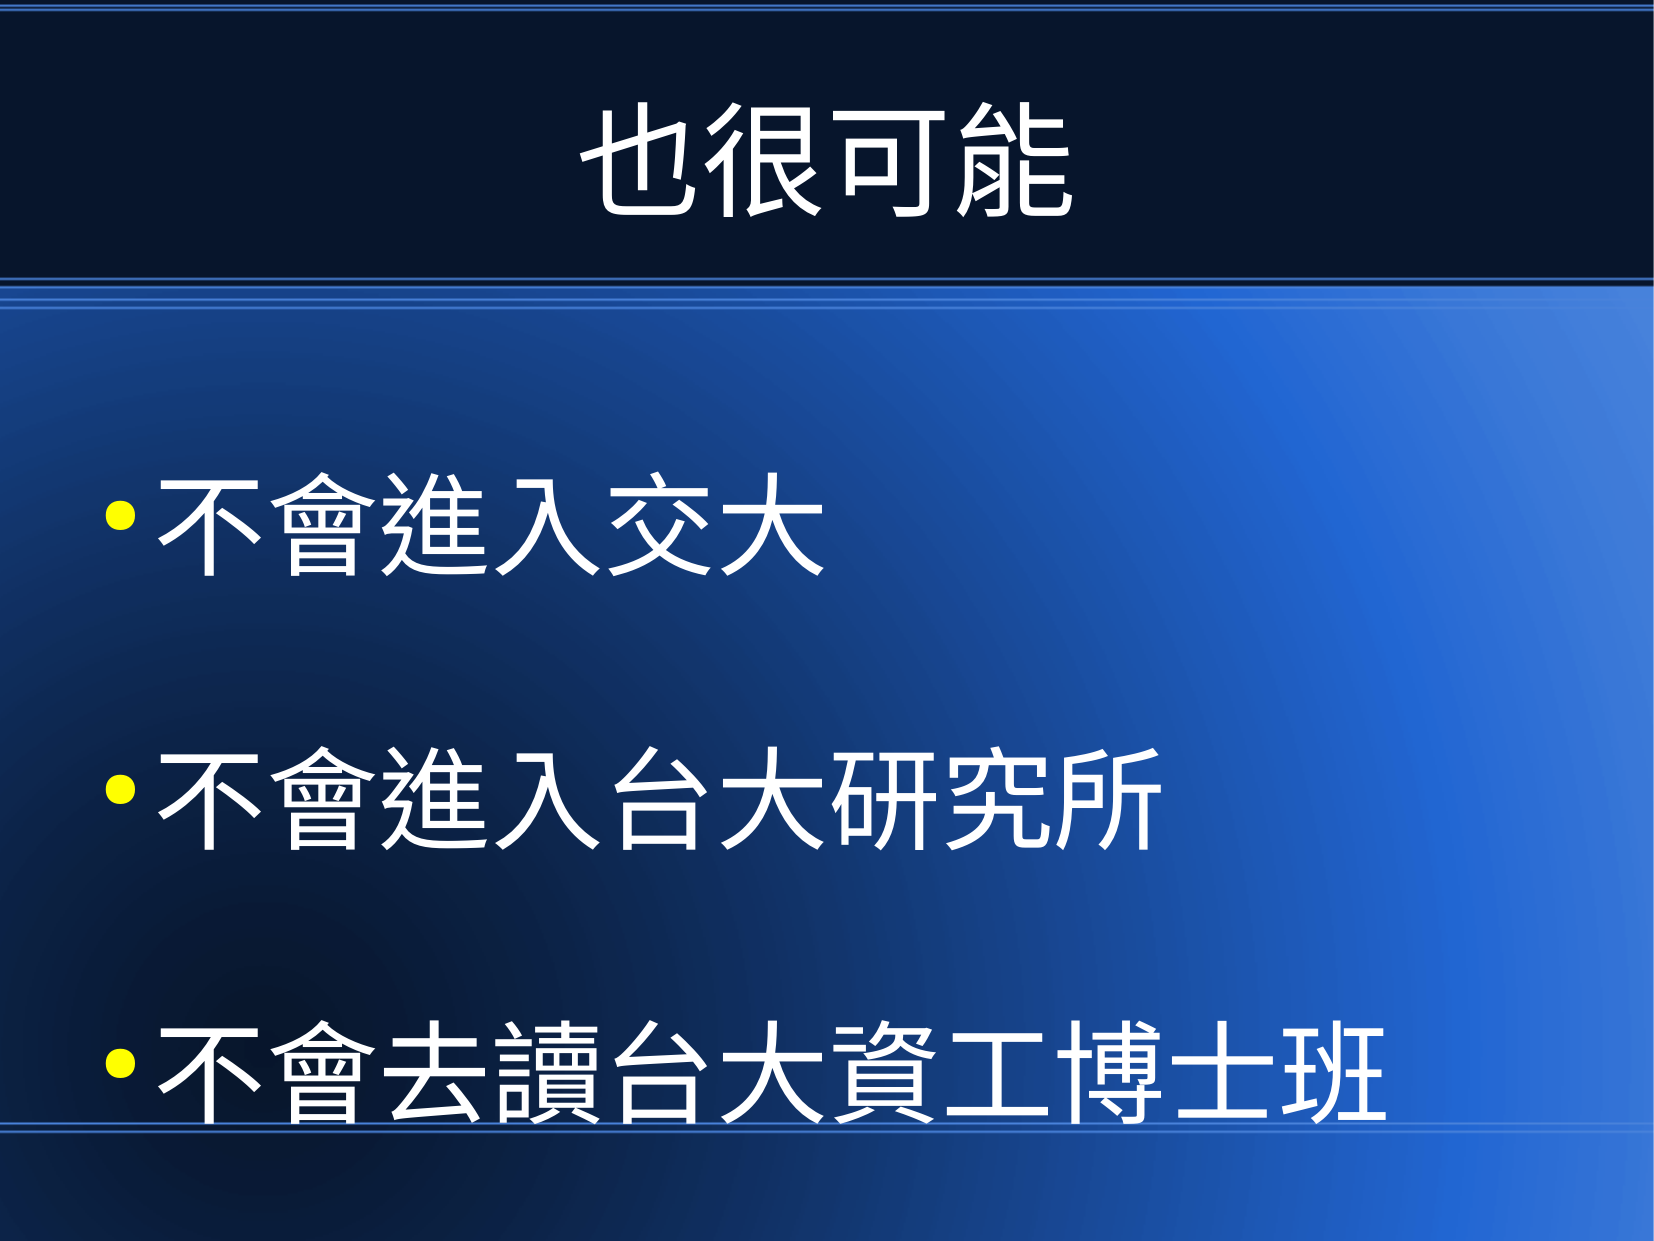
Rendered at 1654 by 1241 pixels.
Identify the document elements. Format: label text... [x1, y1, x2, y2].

title 也很可能 [82, 49, 1571, 257]
list 不會進入交大 不會進入台大研究所 不會去讀台大資工博士班 [82, 355, 1571, 1241]
picture [0, 0, 1654, 1241]
